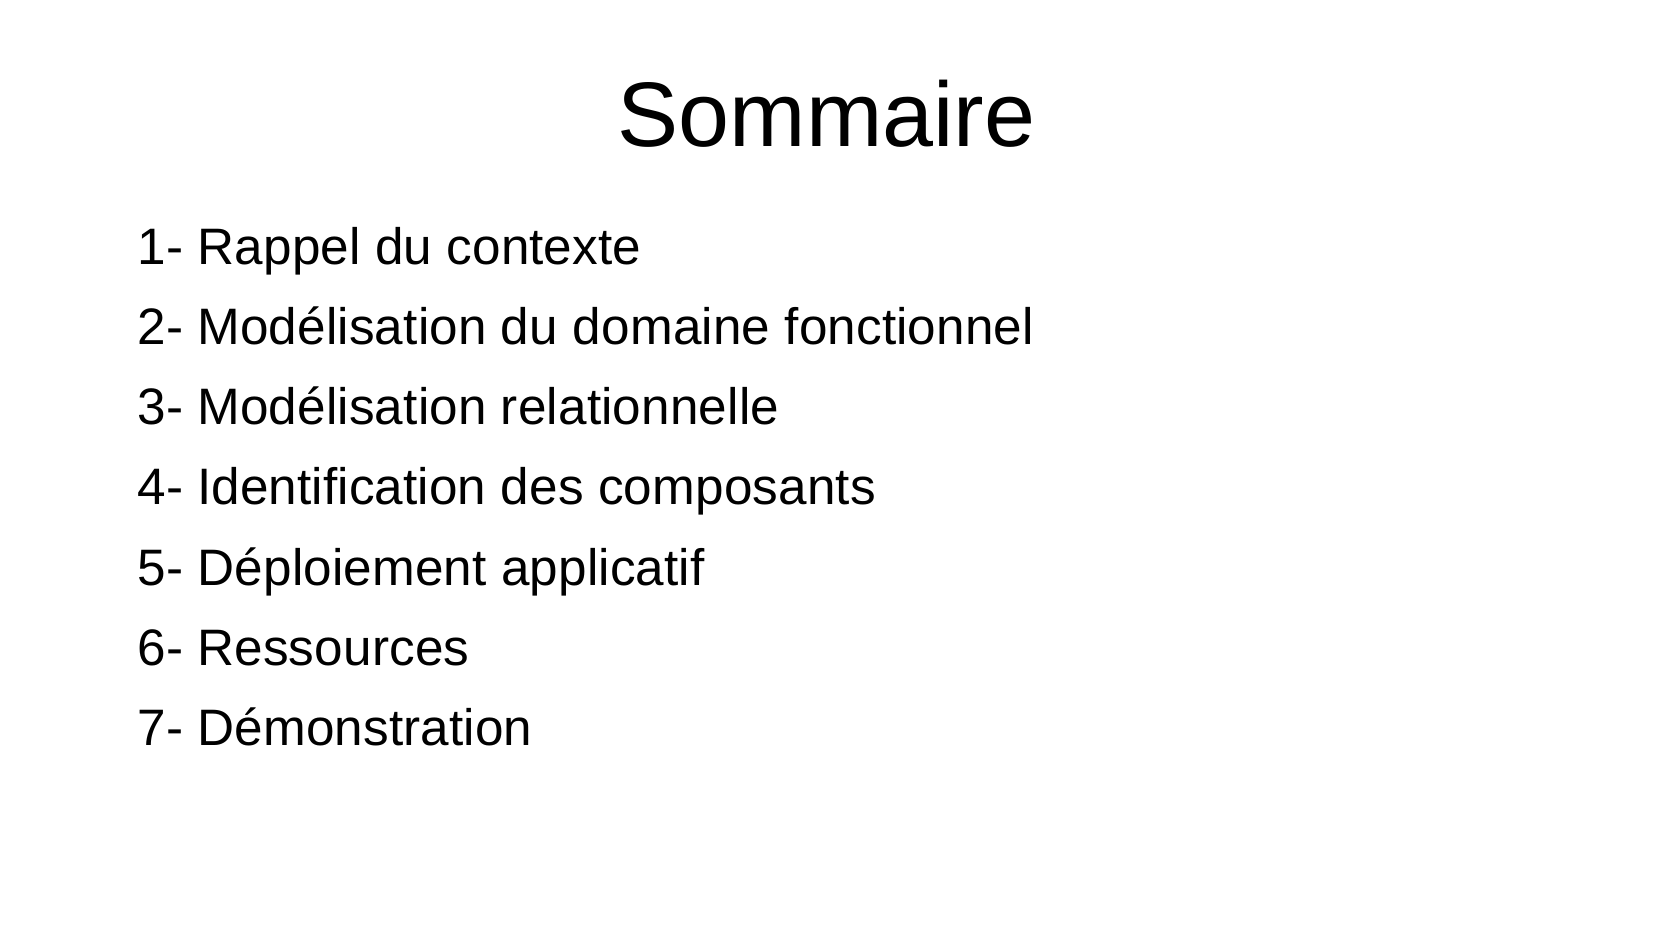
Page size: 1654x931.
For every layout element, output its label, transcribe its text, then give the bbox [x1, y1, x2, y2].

title Sommaire [82, 37, 1571, 193]
list 1- Rappel du contexte 2- Modélisation du domaine fonctionnel 3- Modélisation relationnelle 4- Identification des composants 5- Déploiement applicatif 6- Ressources 7- Démonstration [82, 217, 1571, 758]
